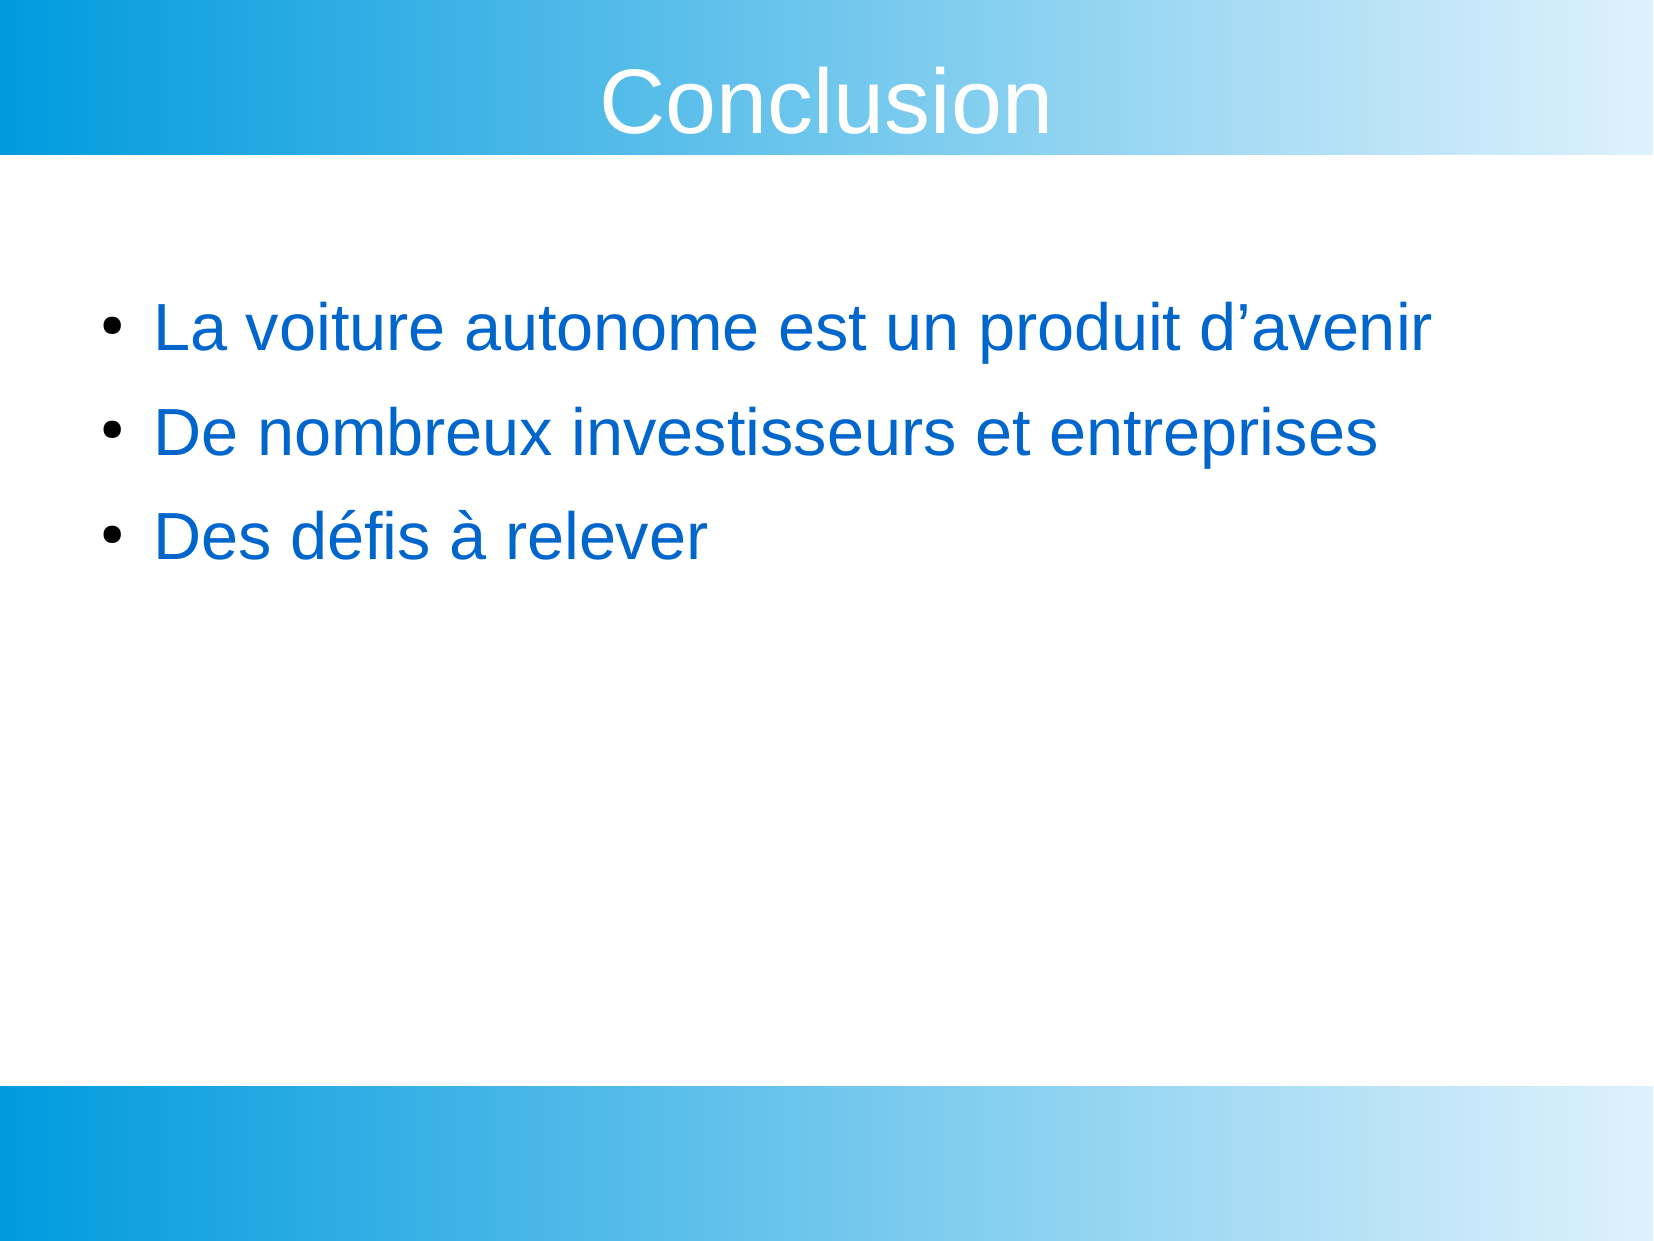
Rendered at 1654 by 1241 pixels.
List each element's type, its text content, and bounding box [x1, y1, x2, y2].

title Conclusion [82, 49, 1571, 155]
list La voiture autonome est un produit d’avenir De nombreux investisseurs et entreprises Des défis à relever [82, 290, 1571, 1010]
